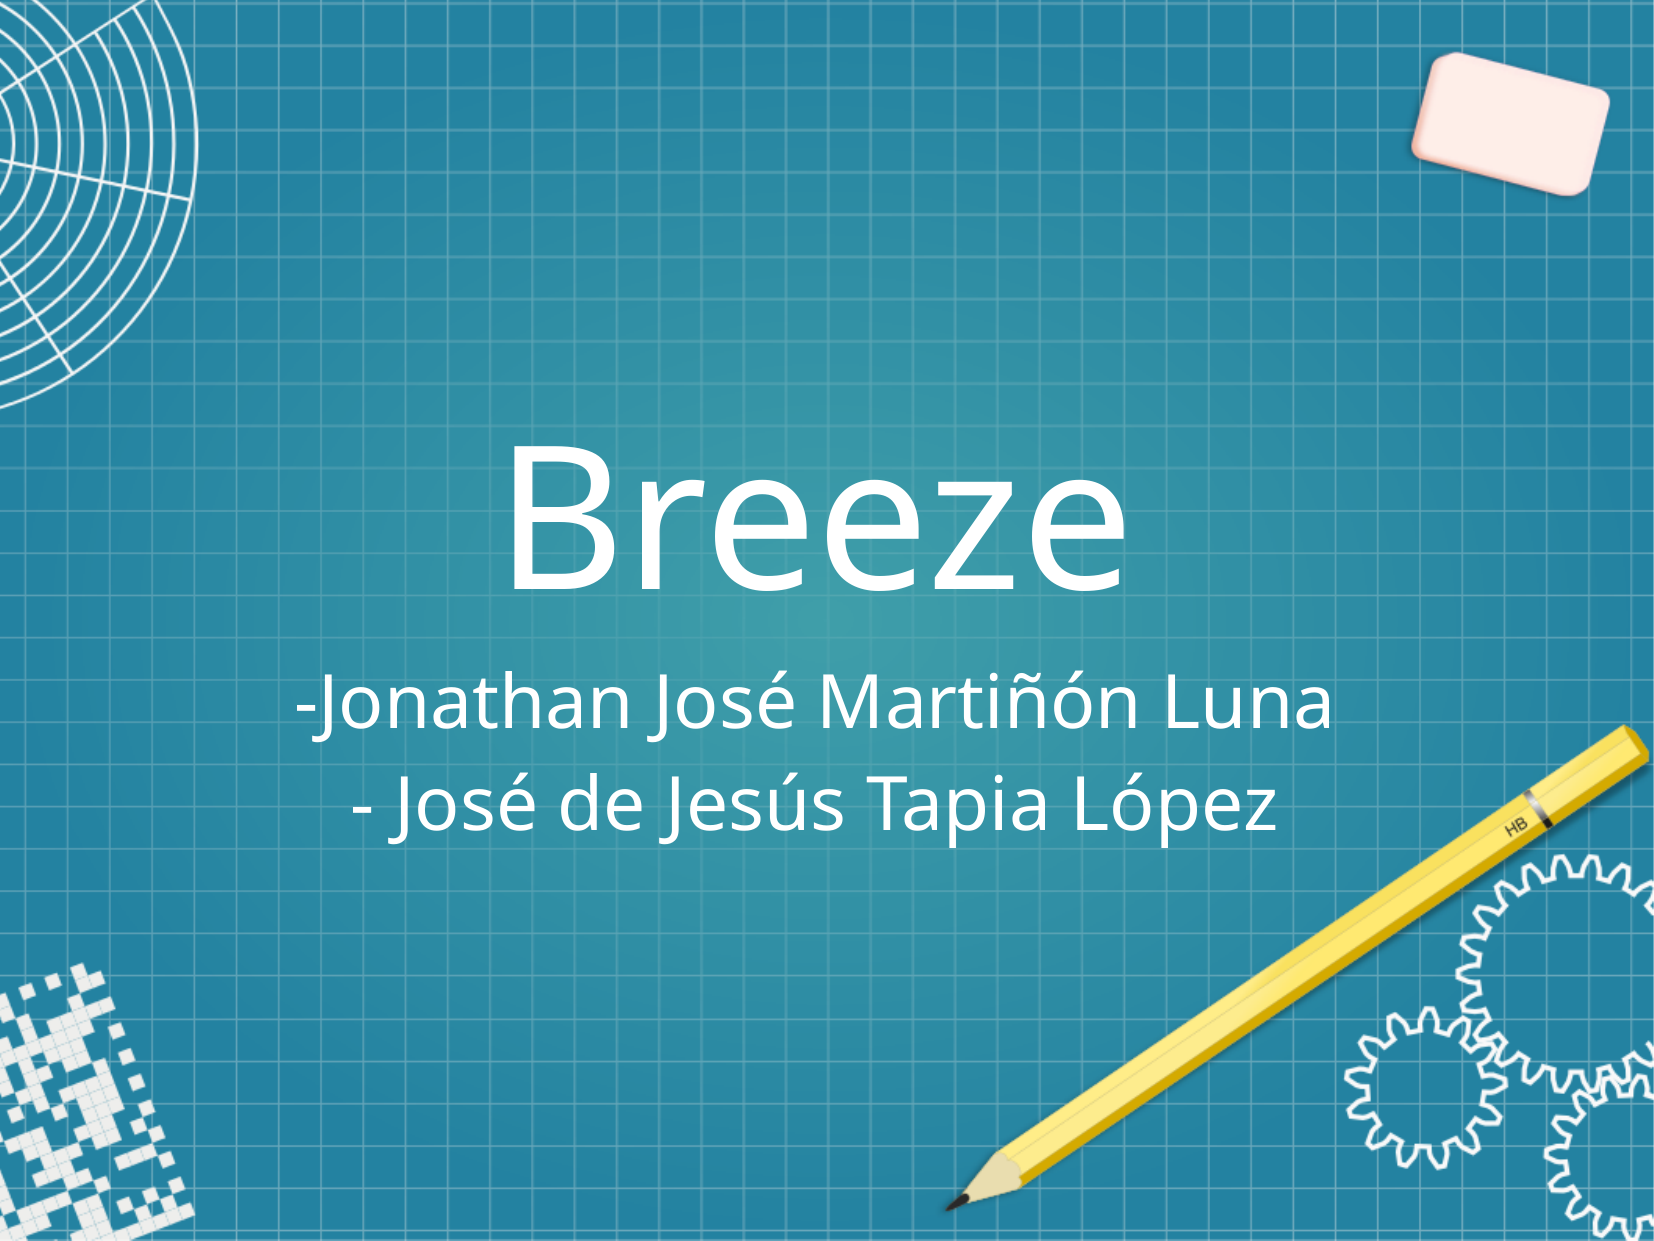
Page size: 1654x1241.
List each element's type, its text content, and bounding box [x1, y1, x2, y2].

title Breeze -Jonathan José Martiñón Luna - José de Jesús Tapia López [70, 35, 1559, 1193]
picture [0, 0, 1654, 1241]
